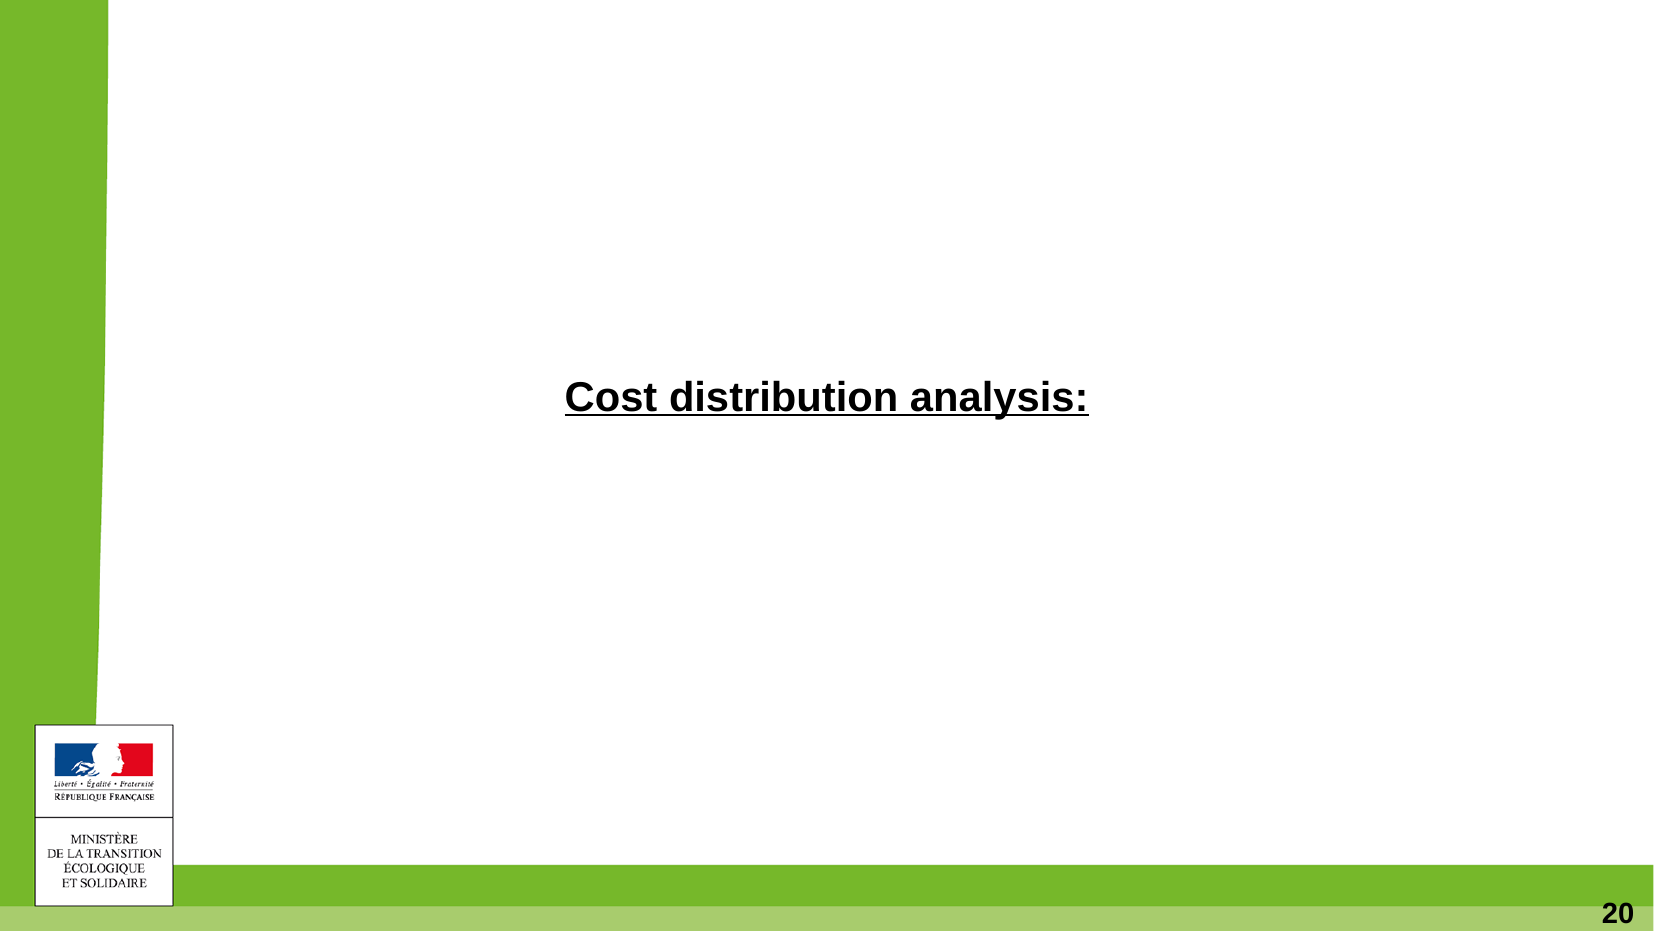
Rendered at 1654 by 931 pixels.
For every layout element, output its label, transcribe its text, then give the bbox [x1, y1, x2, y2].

picture [0, 0, 1654, 931]
subtitle Cost distribution analysis: [82, 37, 1571, 758]
